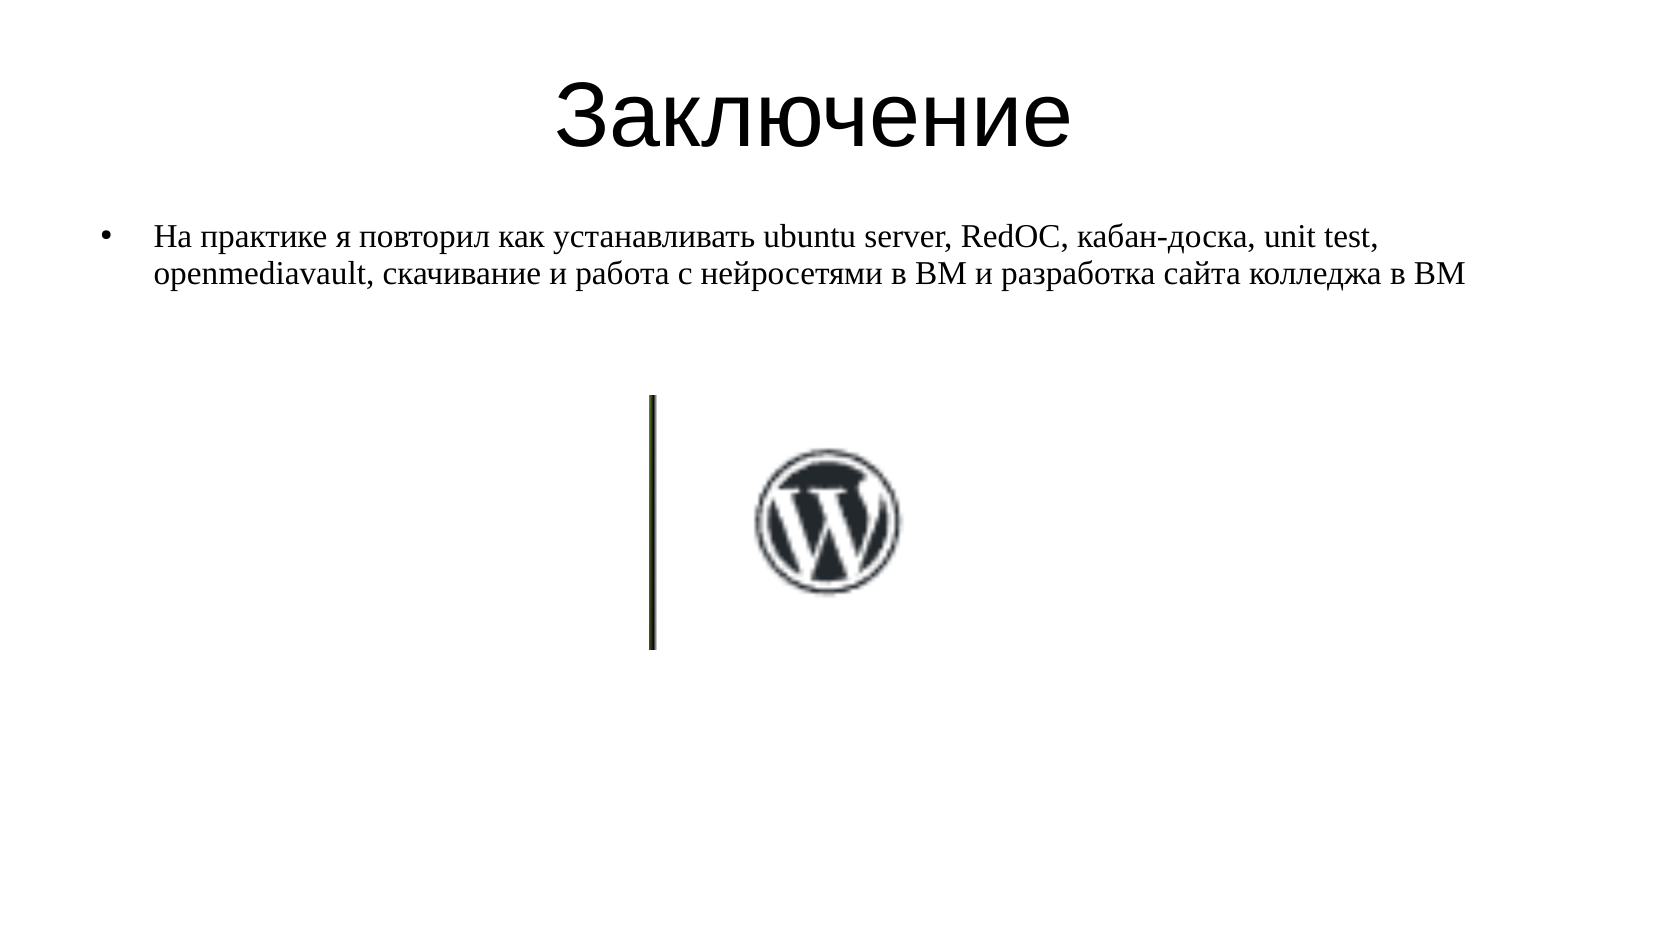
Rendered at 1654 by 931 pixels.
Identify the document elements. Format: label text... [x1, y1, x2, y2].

title Заключение [82, 37, 1571, 193]
picture [649, 395, 1004, 650]
list На практике я повторил как устанавливать ubuntu server, RedOC, кабан-доска, unit test, openmediavault, скачивание и работа с нейросетями в ВМ и разработка сайта колледжа в ВМ [82, 217, 1571, 758]
